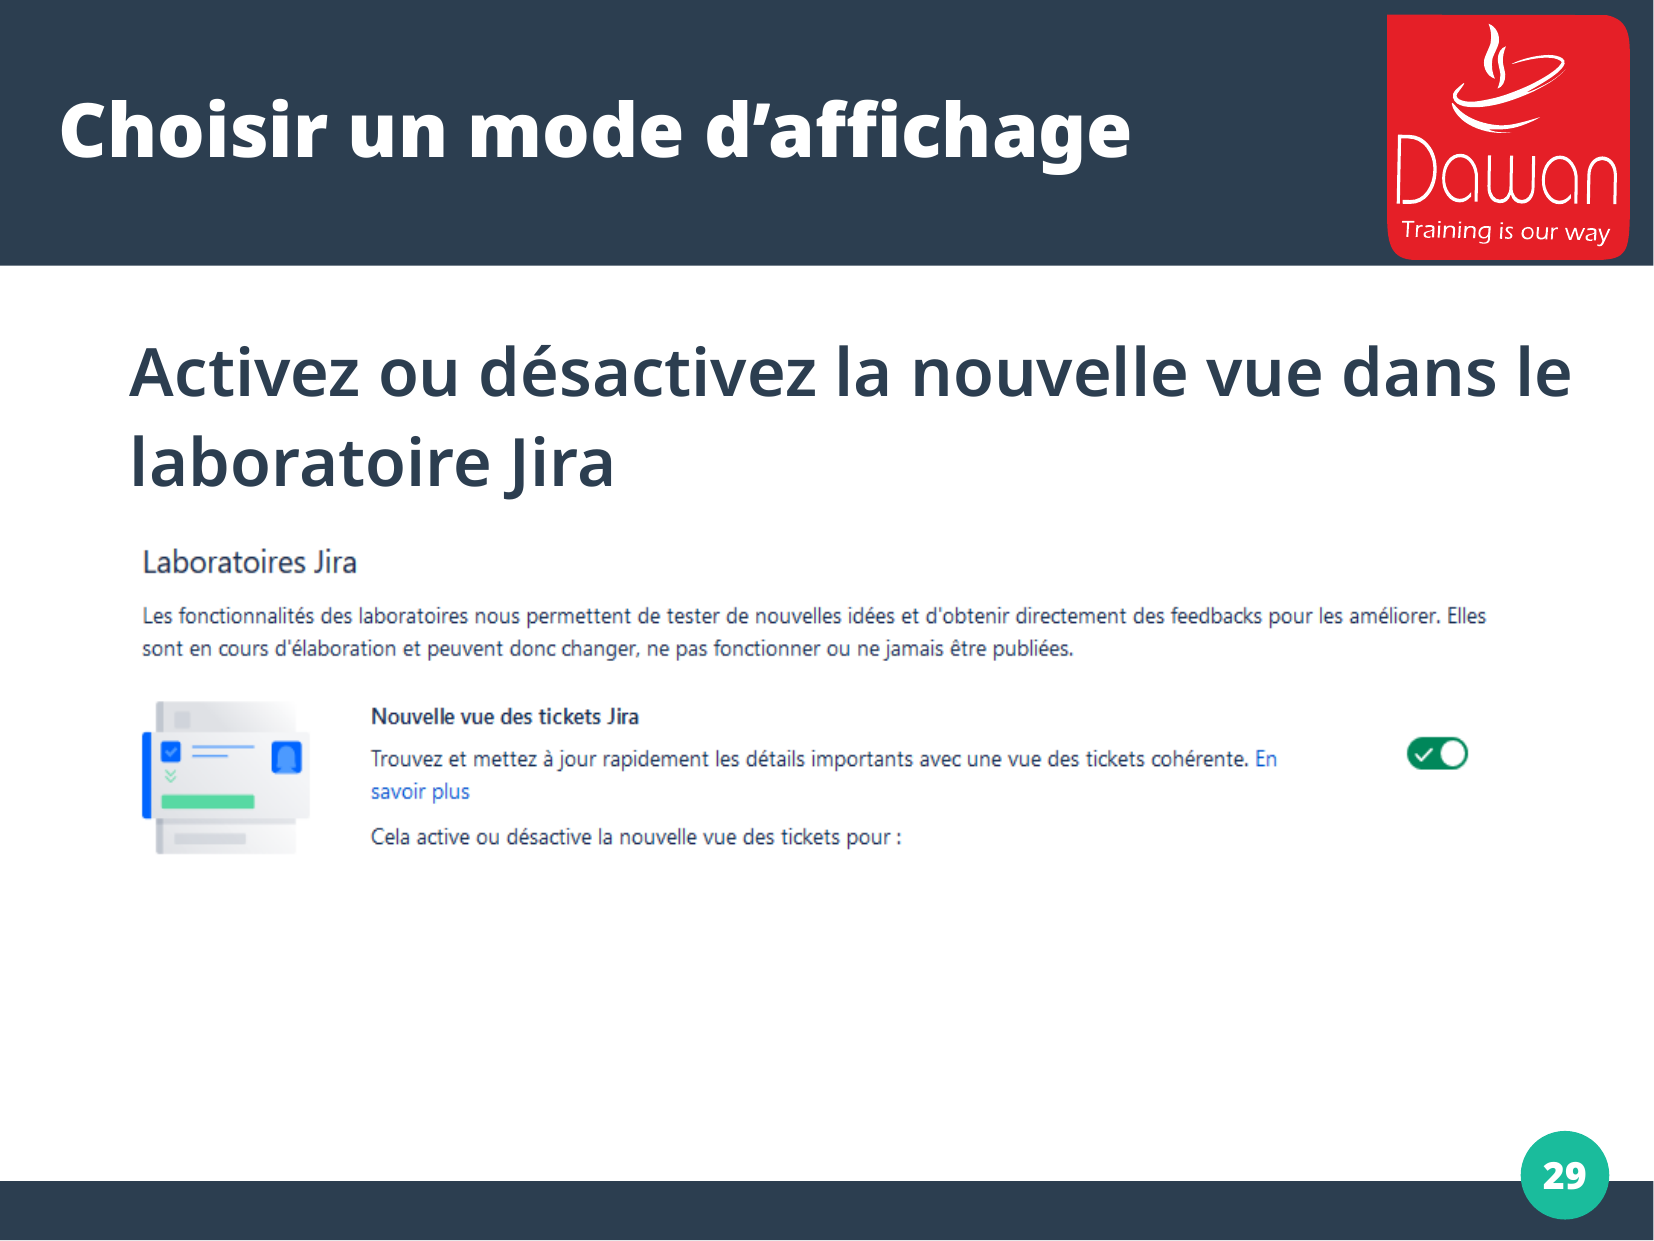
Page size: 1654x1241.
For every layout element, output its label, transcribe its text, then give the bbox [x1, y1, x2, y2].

picture [118, 531, 1514, 869]
title Choisir un mode d’affichage [59, 49, 1387, 207]
list Activez ou désactivez la nouvelle vue dans le laboratoire Jira [59, 324, 1595, 1152]
picture [1387, 14, 1630, 260]
